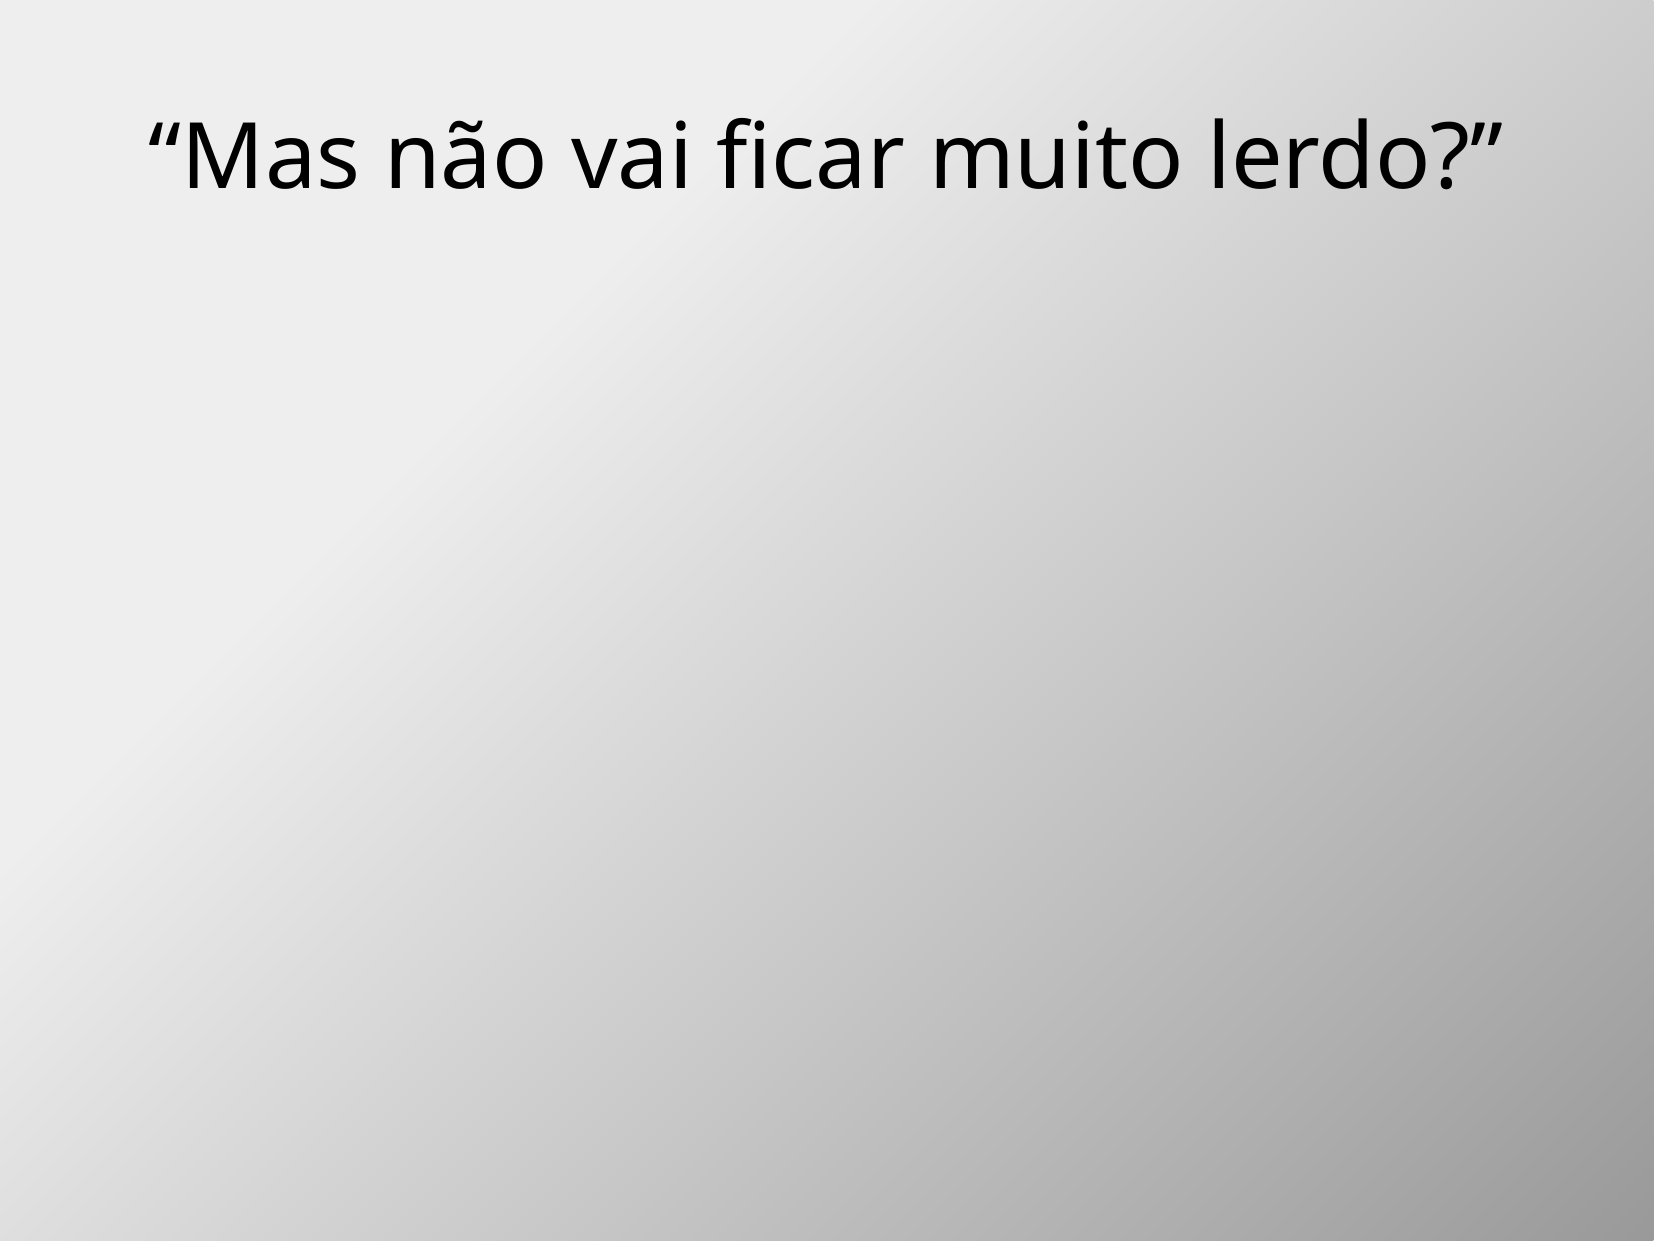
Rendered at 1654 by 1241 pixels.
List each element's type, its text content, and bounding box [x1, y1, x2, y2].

title “Mas não vai ficar muito lerdo?” [82, 49, 1571, 257]
